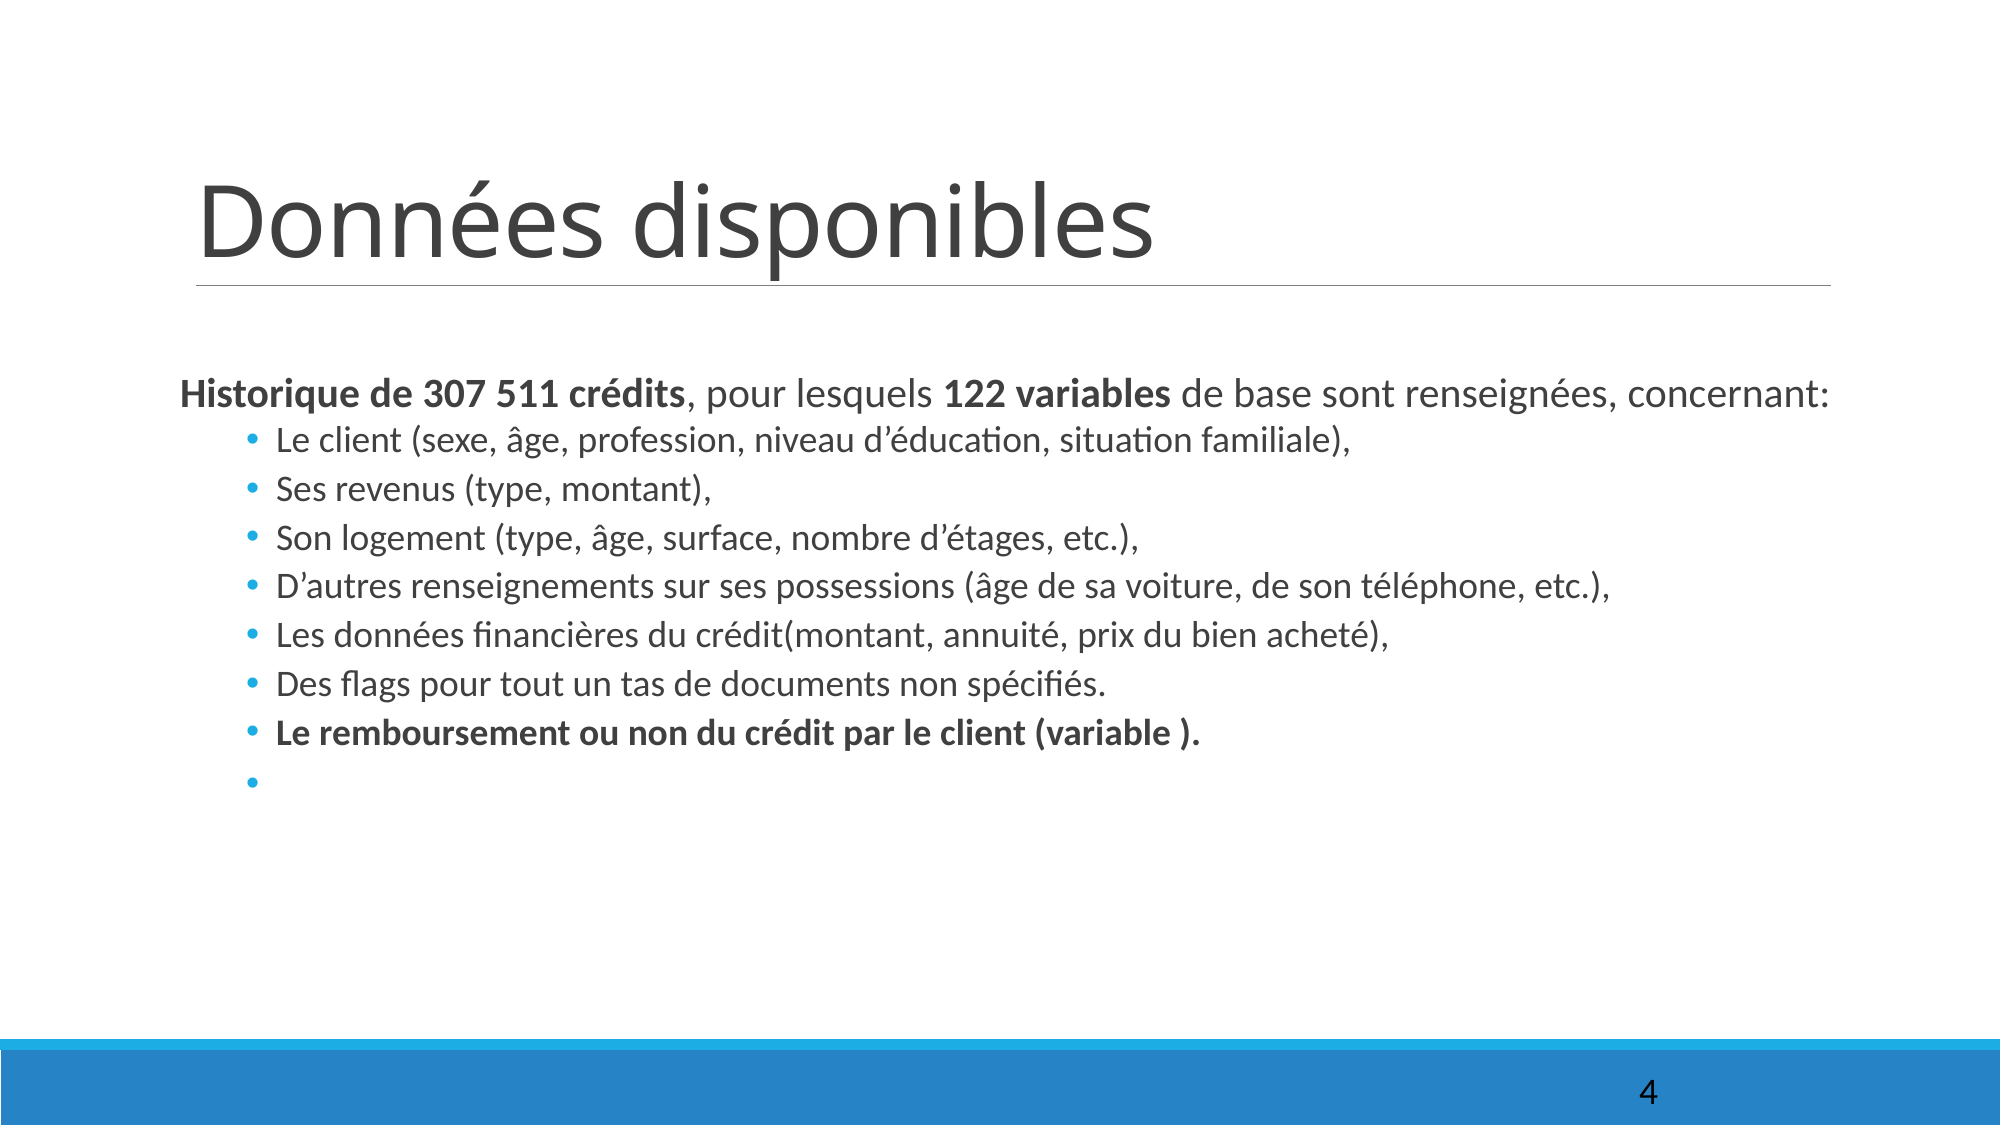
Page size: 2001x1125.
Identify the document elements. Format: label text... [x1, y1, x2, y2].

text_box [1624, 1059, 1840, 1120]
list Historique de 307 511 crédits, pour lesquels 122 variables de base sont renseignées, concernant: Le client (sexe, âge, profession, niveau d’éducation, situation familiale), Ses revenus (type, montant), Son logement (type, âge, surface, nombre d’étages, etc.), D’autres renseignements sur ses possessions (âge de sa voiture, de son téléphone, etc.), Les données financières du crédit(montant, annuité, prix du bien acheté), Des flags pour tout un tas de documents non spécifiés. Le remboursement ou non du crédit par le client (variable ). [180, 363, 1876, 963]
title Données disponibles [180, 47, 1831, 286]
